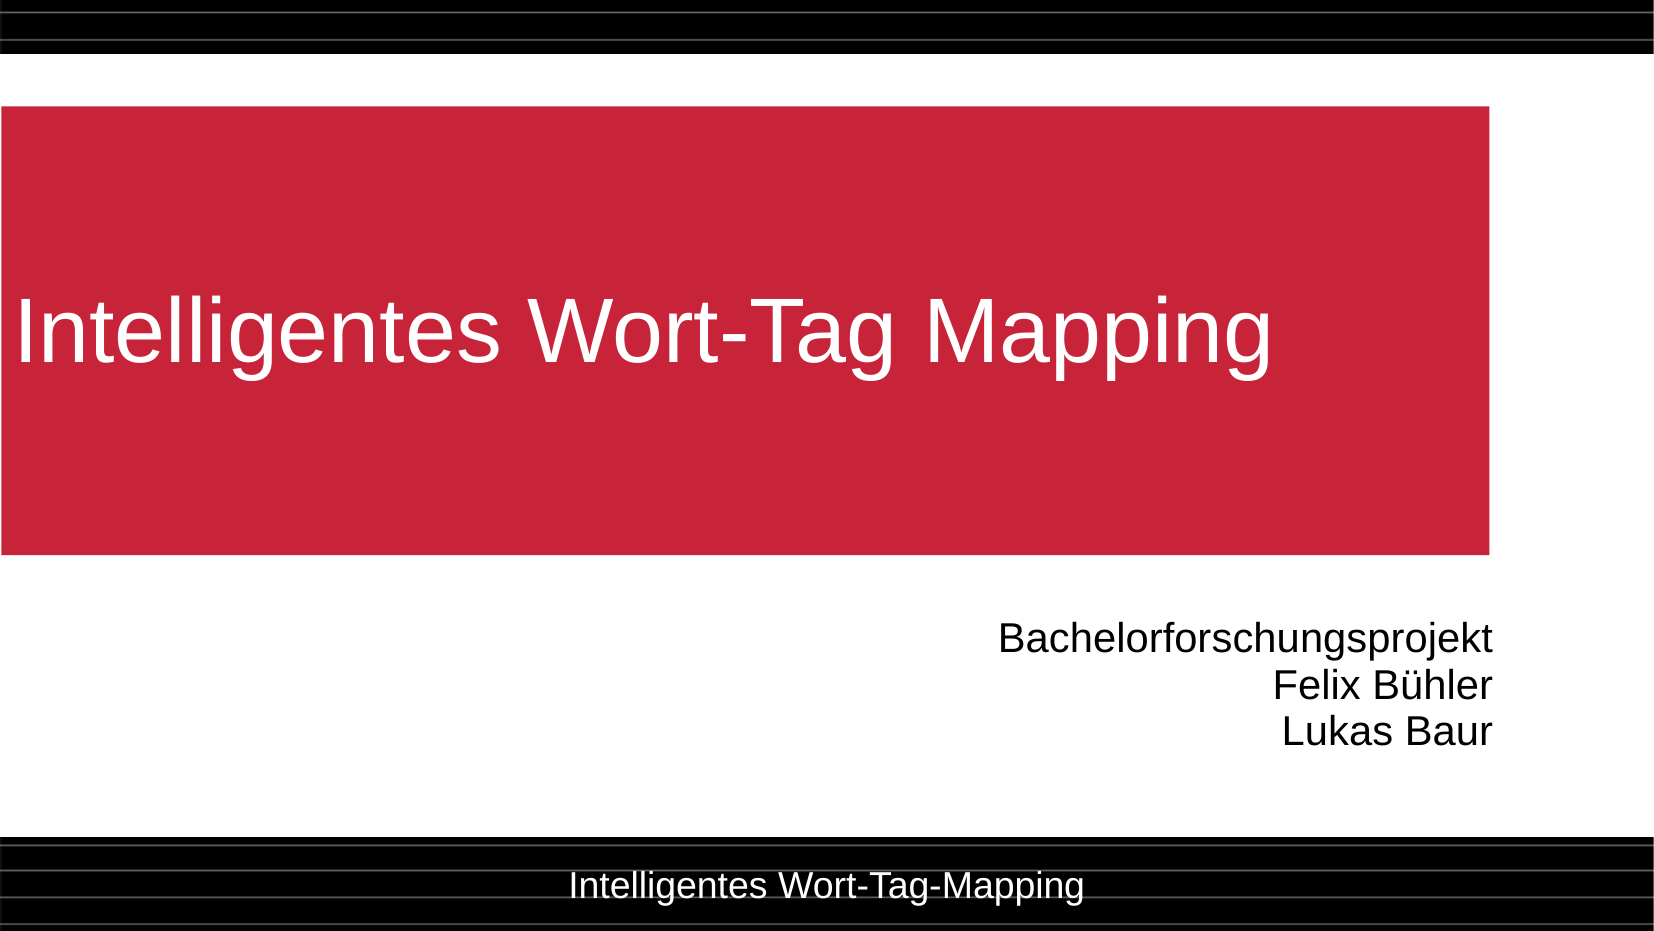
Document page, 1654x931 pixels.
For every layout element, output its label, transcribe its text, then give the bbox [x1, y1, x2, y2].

title Intelligentes Wort-Tag Mapping [1, 106, 1490, 556]
picture [0, 837, 1654, 931]
picture [0, 0, 1654, 54]
subtitle Bachelorforschungsprojekt Felix Bühler Lukas Baur [997, 615, 1654, 828]
